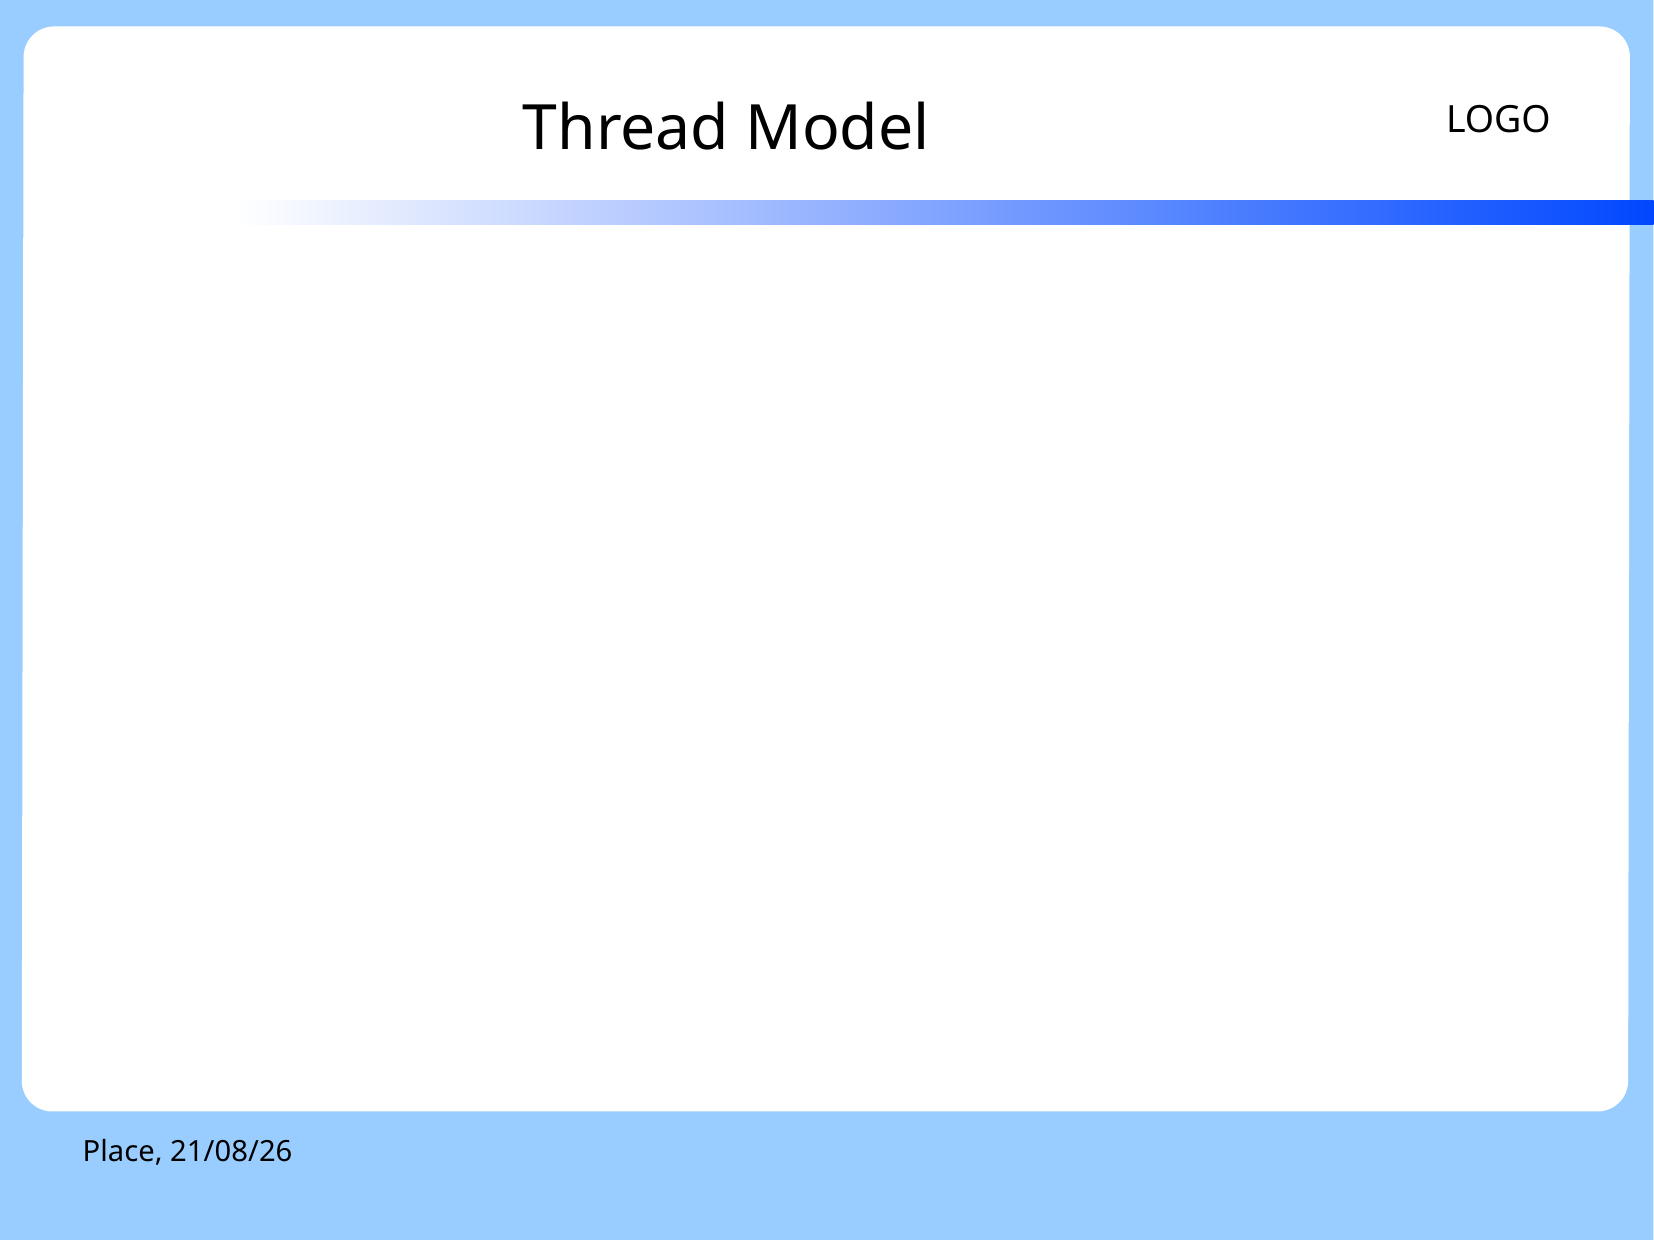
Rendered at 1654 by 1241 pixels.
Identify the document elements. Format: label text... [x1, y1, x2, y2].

title Thread Model [82, 49, 1371, 201]
